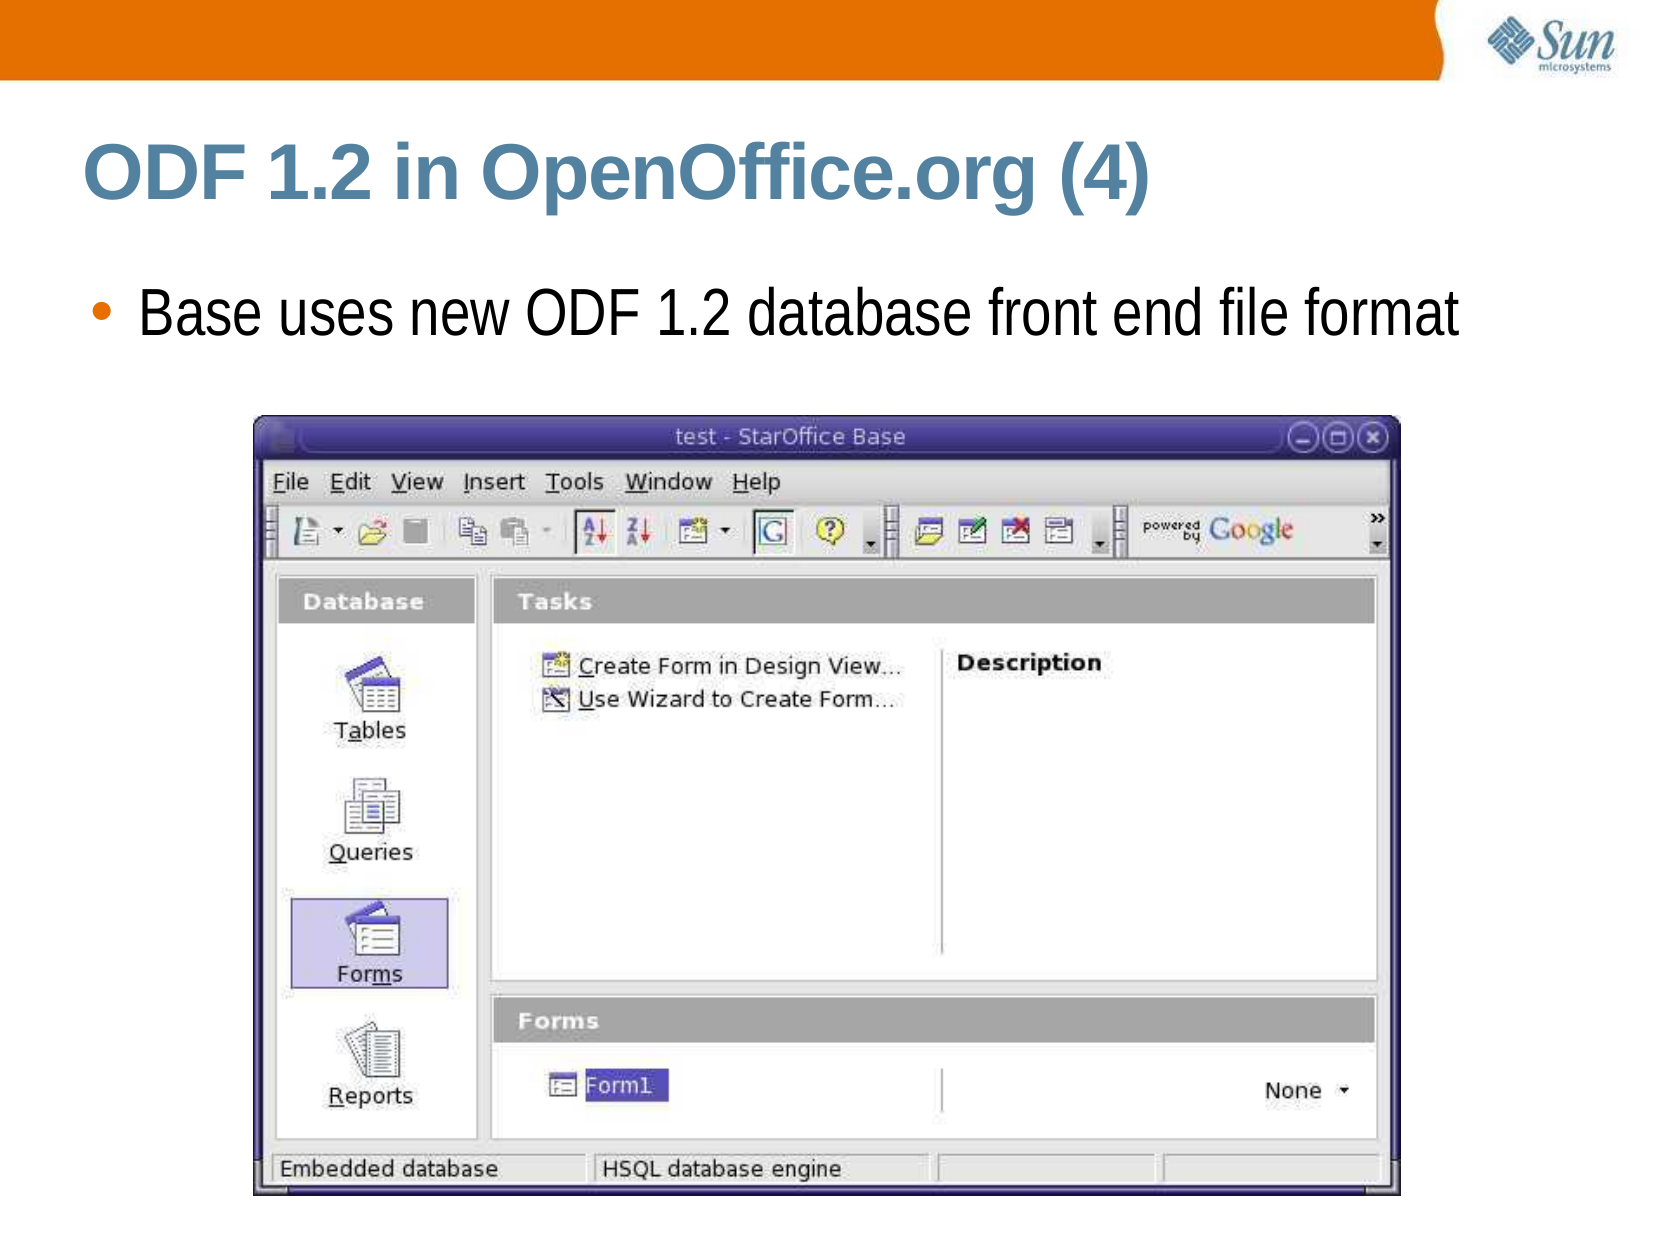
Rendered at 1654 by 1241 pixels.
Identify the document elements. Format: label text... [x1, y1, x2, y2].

list Base uses new ODF 1.2 database front end file format [71, 283, 1545, 1121]
picture [253, 415, 1401, 1196]
title ODF 1.2 in OpenOffice.org (4) [82, 135, 1585, 251]
picture [0, 0, 1654, 83]
